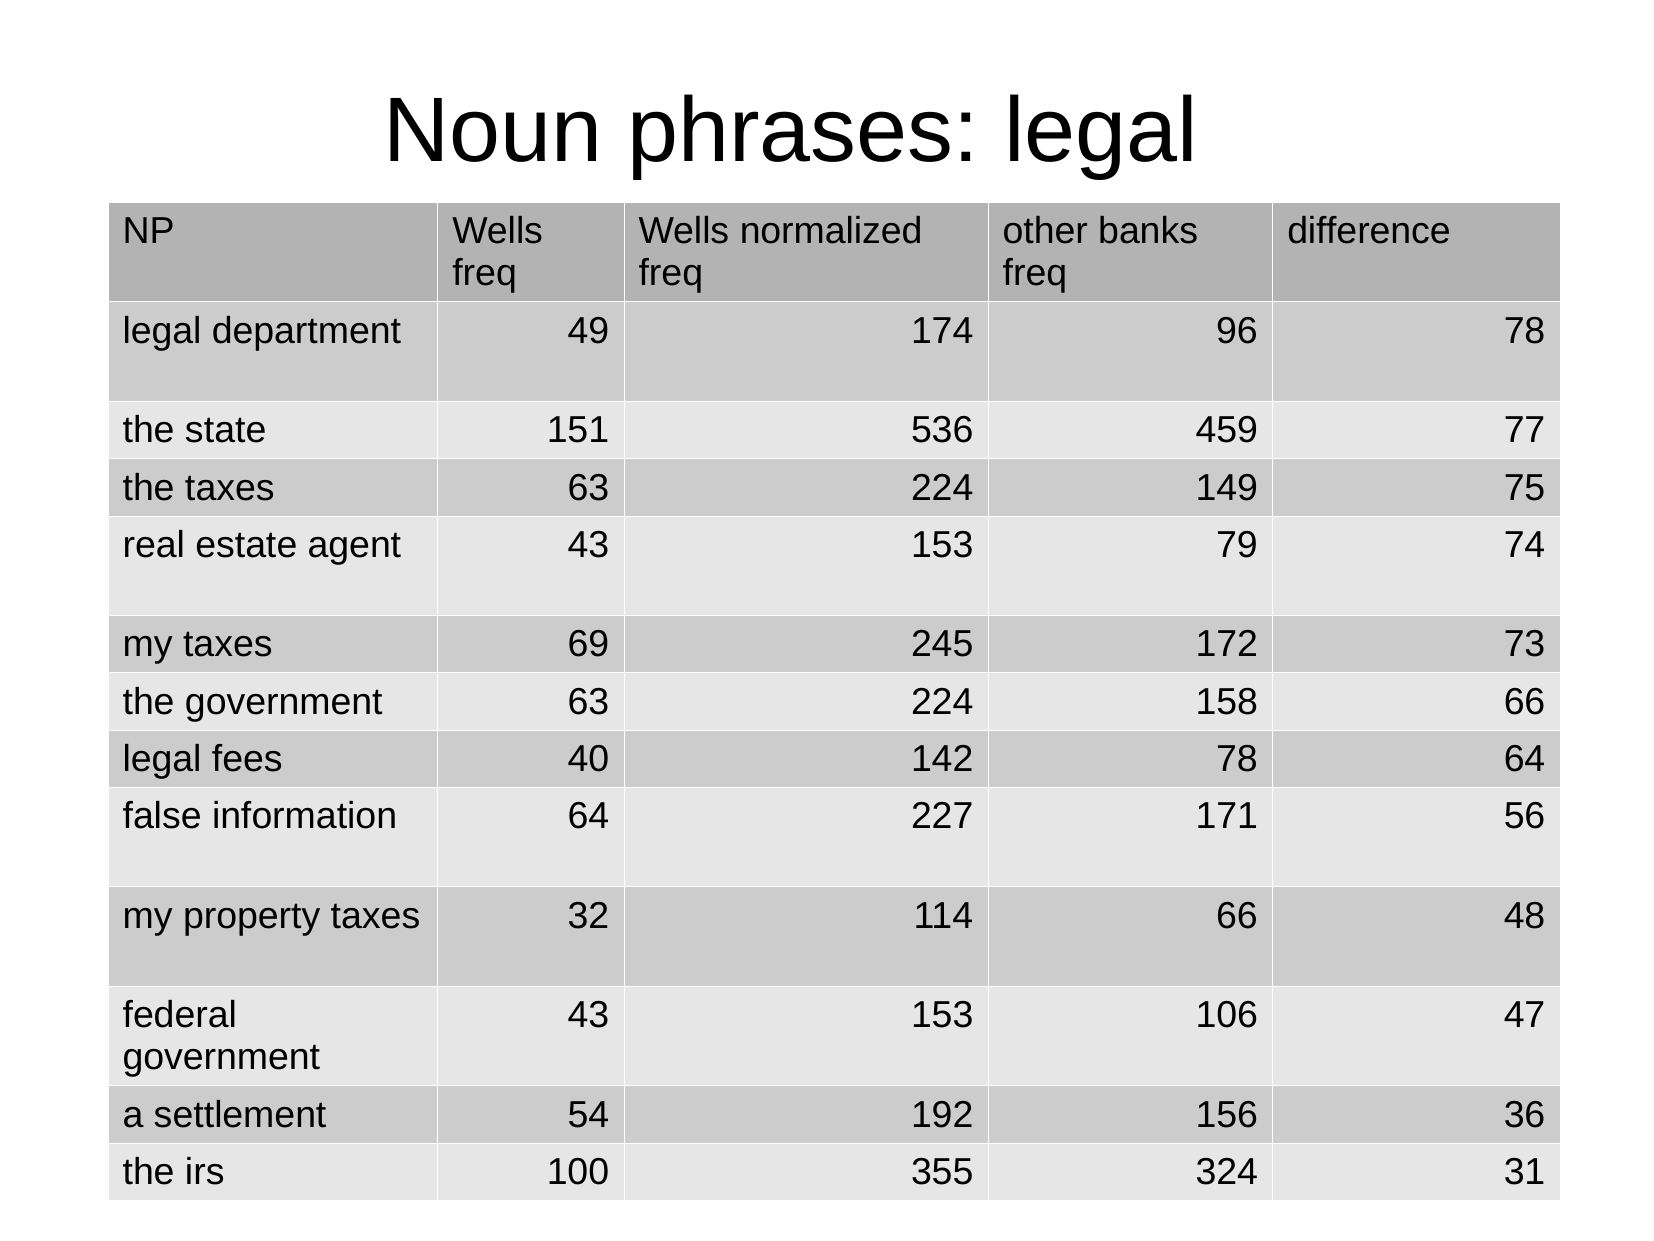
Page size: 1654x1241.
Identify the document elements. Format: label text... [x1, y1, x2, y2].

table_cell 79 [989, 517, 1272, 615]
table_cell 106 [989, 987, 1272, 1085]
table_cell 66 [989, 887, 1272, 986]
table_cell the government [109, 673, 437, 730]
table_cell 174 [625, 302, 988, 401]
table_cell 31 [1273, 1144, 1560, 1200]
table_cell 74 [1273, 517, 1560, 615]
table_cell 78 [989, 731, 1272, 787]
table_header NP [109, 203, 437, 301]
table_cell the taxes [109, 459, 437, 516]
table_cell real estate agent [109, 517, 437, 615]
table_cell 43 [438, 517, 624, 615]
table_cell 64 [438, 788, 624, 886]
table_cell 56 [1273, 788, 1560, 886]
table_header Wells normalized freq [625, 203, 988, 301]
table_cell 171 [989, 788, 1272, 886]
table_cell my property taxes [109, 887, 437, 986]
table_cell the irs [109, 1144, 437, 1200]
title Noun phrases: legal [82, 49, 1501, 211]
table_cell 43 [438, 987, 624, 1085]
table_cell 63 [438, 673, 624, 730]
table_cell 355 [625, 1144, 988, 1200]
table_cell 156 [989, 1086, 1272, 1143]
table_cell 536 [625, 402, 988, 458]
table_cell 324 [989, 1144, 1272, 1200]
table_cell 153 [625, 987, 988, 1085]
table_cell 66 [1273, 673, 1560, 730]
table_cell a settlement [109, 1086, 437, 1143]
table_cell 192 [625, 1086, 988, 1143]
table_cell 75 [1273, 459, 1560, 516]
table_cell 100 [438, 1144, 624, 1200]
table_cell 149 [989, 459, 1272, 516]
table_cell 63 [438, 459, 624, 516]
table_cell 172 [989, 616, 1272, 672]
table_cell federal government [109, 987, 437, 1085]
table_cell 158 [989, 673, 1272, 730]
table_cell 32 [438, 887, 624, 986]
table_cell my taxes [109, 616, 437, 672]
table_cell 54 [438, 1086, 624, 1143]
table_cell 78 [1273, 302, 1560, 401]
table_cell 151 [438, 402, 624, 458]
table_cell 64 [1273, 731, 1560, 787]
table_cell 36 [1273, 1086, 1560, 1143]
table_cell 459 [989, 402, 1272, 458]
table_cell 114 [625, 887, 988, 986]
table_cell 227 [625, 788, 988, 886]
table_cell 40 [438, 731, 624, 787]
table_header difference [1273, 203, 1560, 301]
table_cell the state [109, 402, 437, 458]
table_cell legal fees [109, 731, 437, 787]
table_cell 49 [438, 302, 624, 401]
table_cell 77 [1273, 402, 1560, 458]
table_cell 224 [625, 459, 988, 516]
table_cell 153 [625, 517, 988, 615]
table_cell 48 [1273, 887, 1560, 986]
table_header Wells freq [438, 203, 624, 301]
table_cell 96 [989, 302, 1272, 401]
table_cell legal department [109, 302, 437, 401]
table_cell 142 [625, 731, 988, 787]
table_cell 73 [1273, 616, 1560, 672]
table_cell 47 [1273, 987, 1560, 1085]
table_header other banks freq [989, 203, 1272, 301]
table_cell 245 [625, 616, 988, 672]
table_cell 69 [438, 616, 624, 672]
table_cell 224 [625, 673, 988, 730]
table_cell false information [109, 788, 437, 886]
